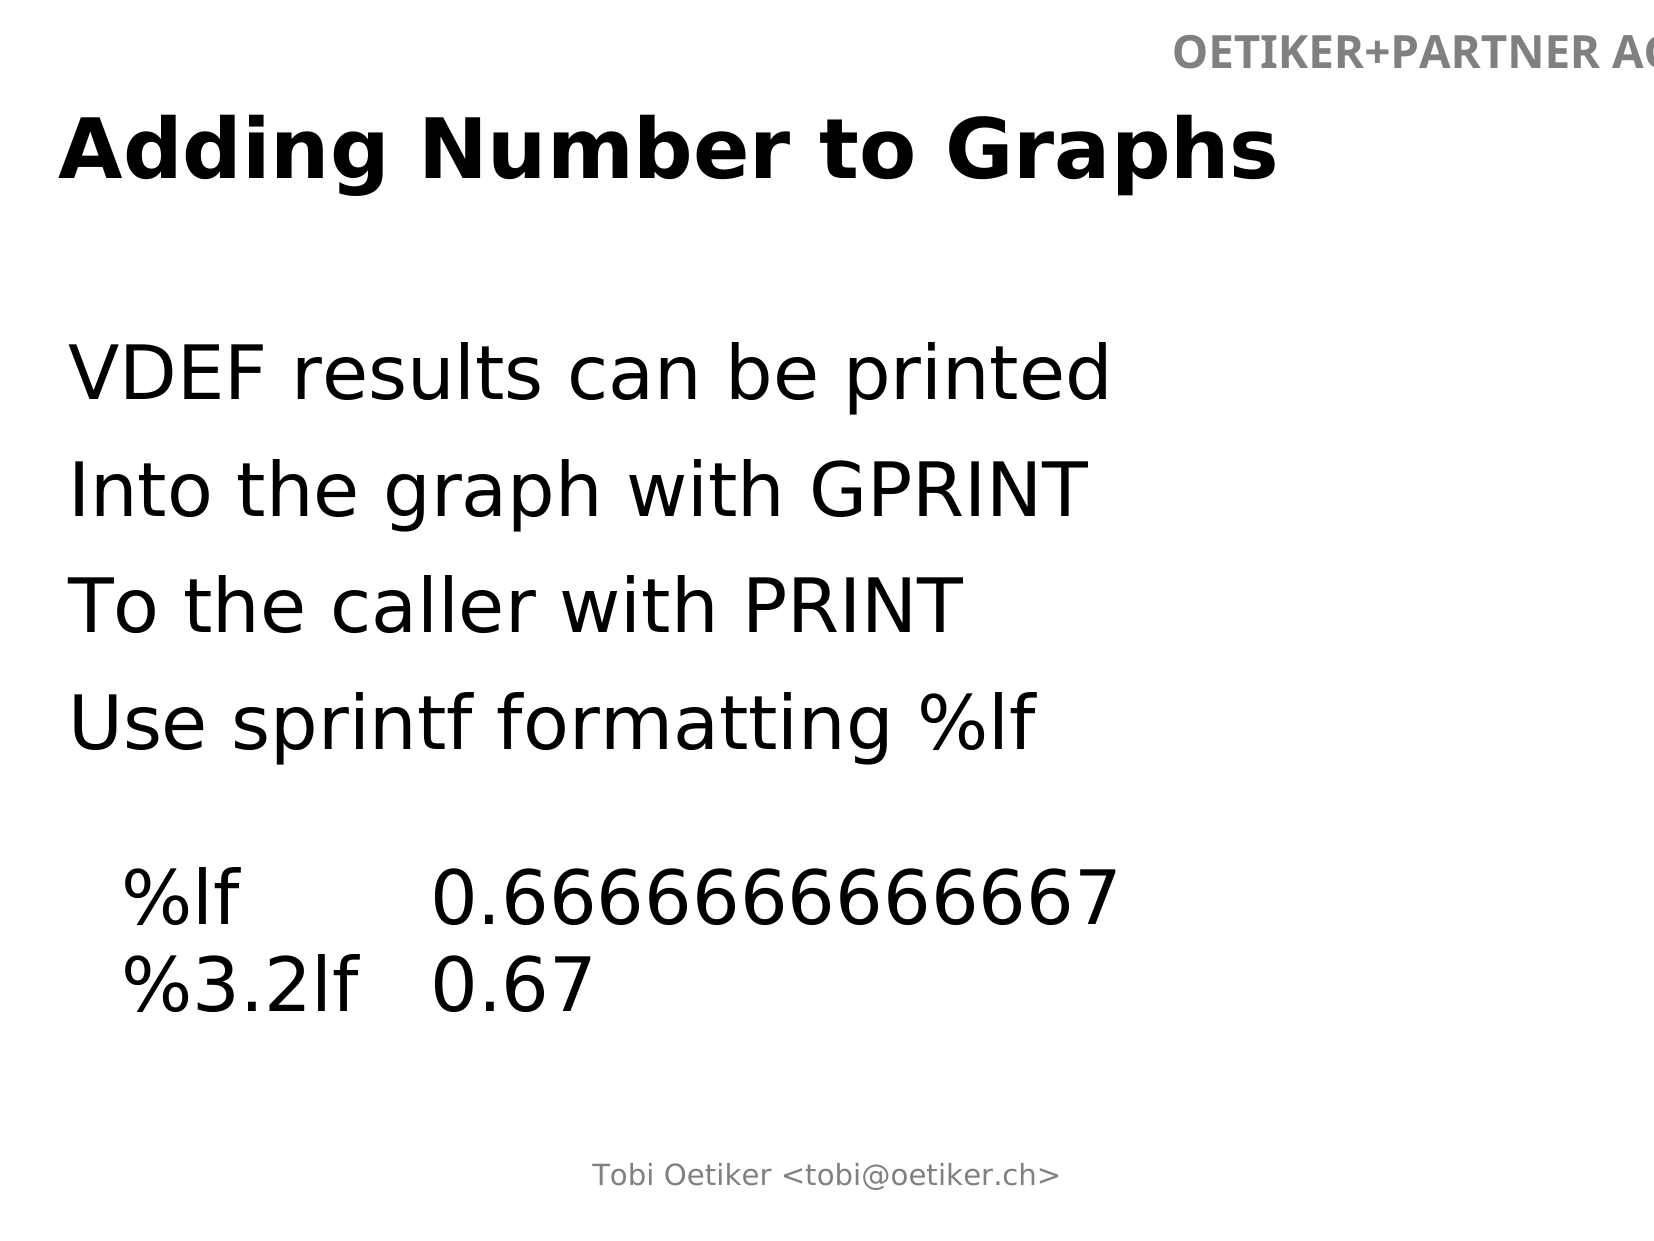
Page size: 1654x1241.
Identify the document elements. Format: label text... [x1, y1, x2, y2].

title Adding Number to Graphs [59, 75, 1607, 225]
list VDEF results can be printed Into the graph with GPRINT To the caller with PRINT Use sprintf formatting %lf %lf 0.6666666666667 %3.2lf 0.67 [50, 329, 1571, 1099]
